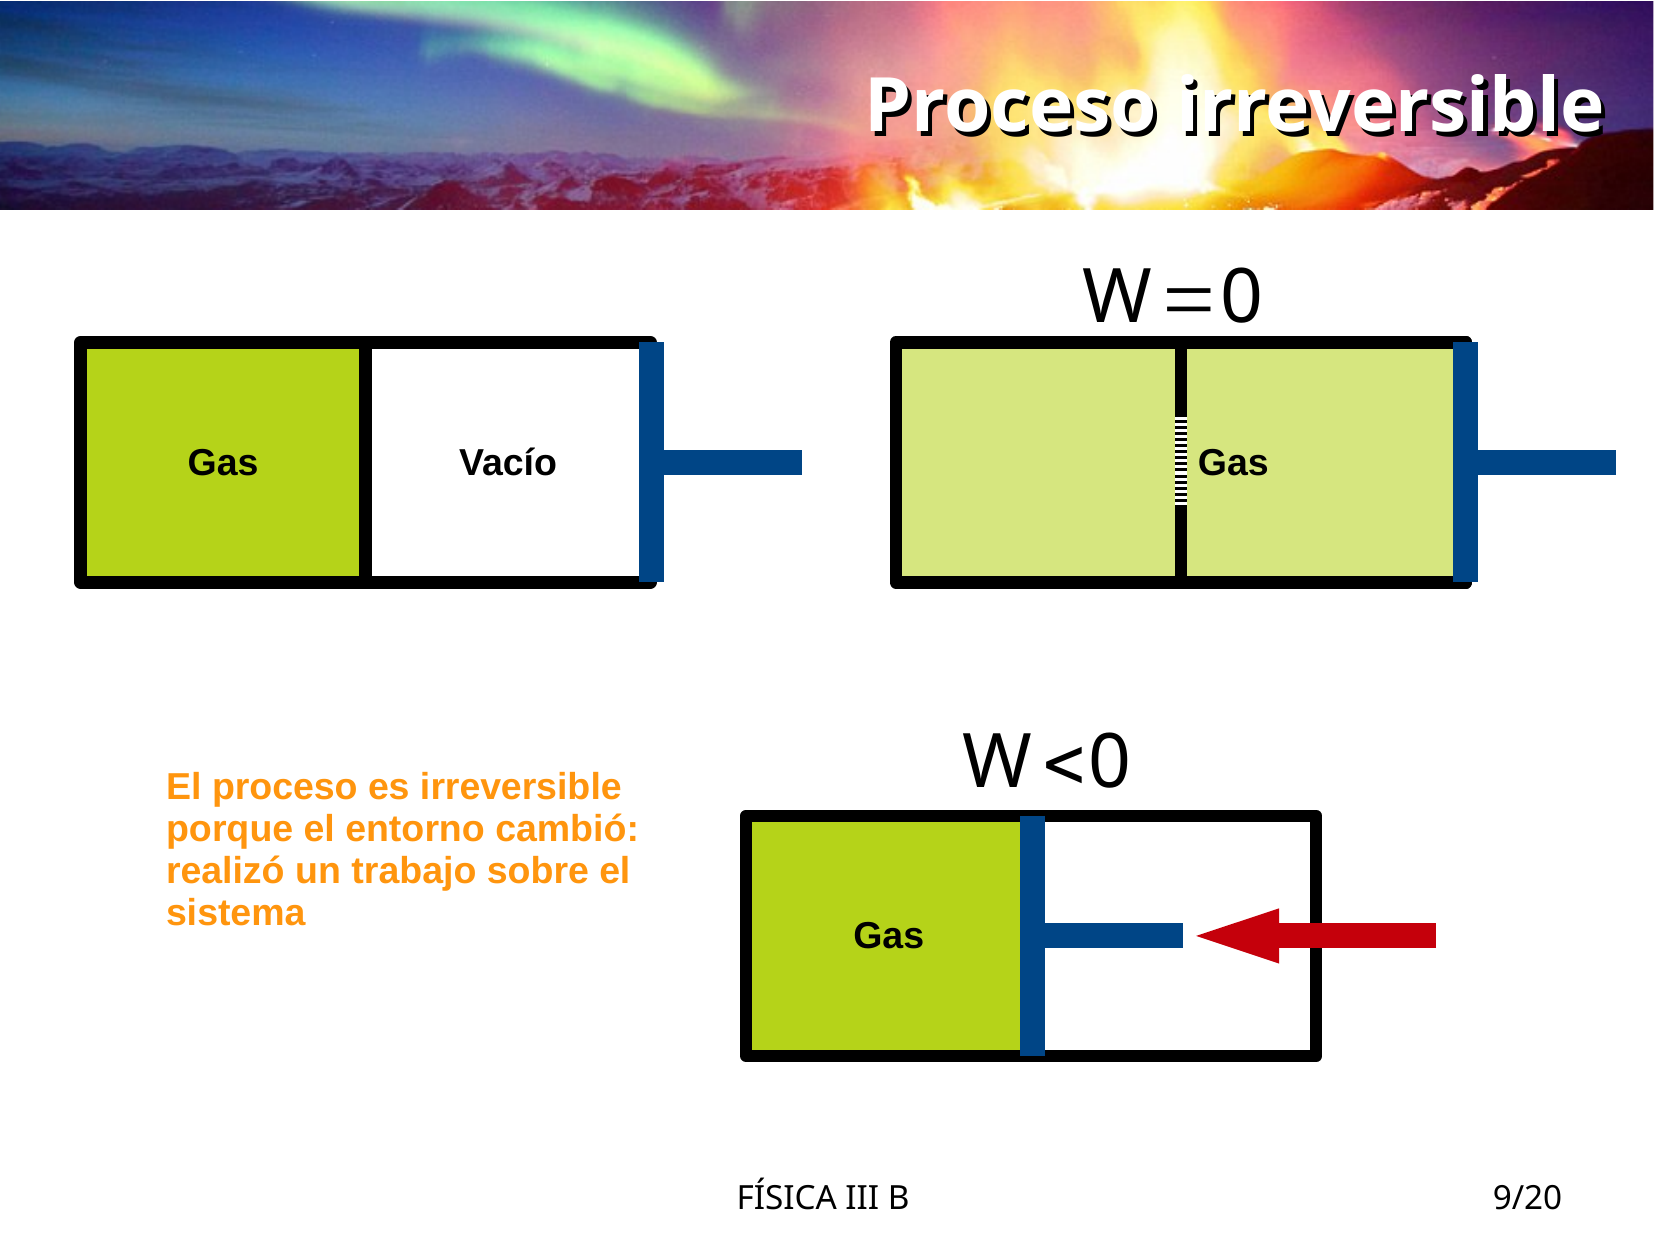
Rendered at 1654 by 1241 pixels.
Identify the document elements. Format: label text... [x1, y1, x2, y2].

text_box Gas [1187, 349, 1453, 576]
title Proceso irreversible [45, 15, 1606, 191]
text_box El proceso es irreversible porque el entorno cambió: realizó un trabajo sobre el sistema [151, 758, 752, 1129]
chart [1073, 250, 1281, 343]
picture [0, 1, 1654, 210]
chart [953, 715, 1149, 807]
text_box Gas [80, 342, 365, 583]
text_box Gas [752, 815, 1025, 1056]
text_box Gas [895, 342, 1175, 583]
text_box Vacío [365, 342, 651, 583]
